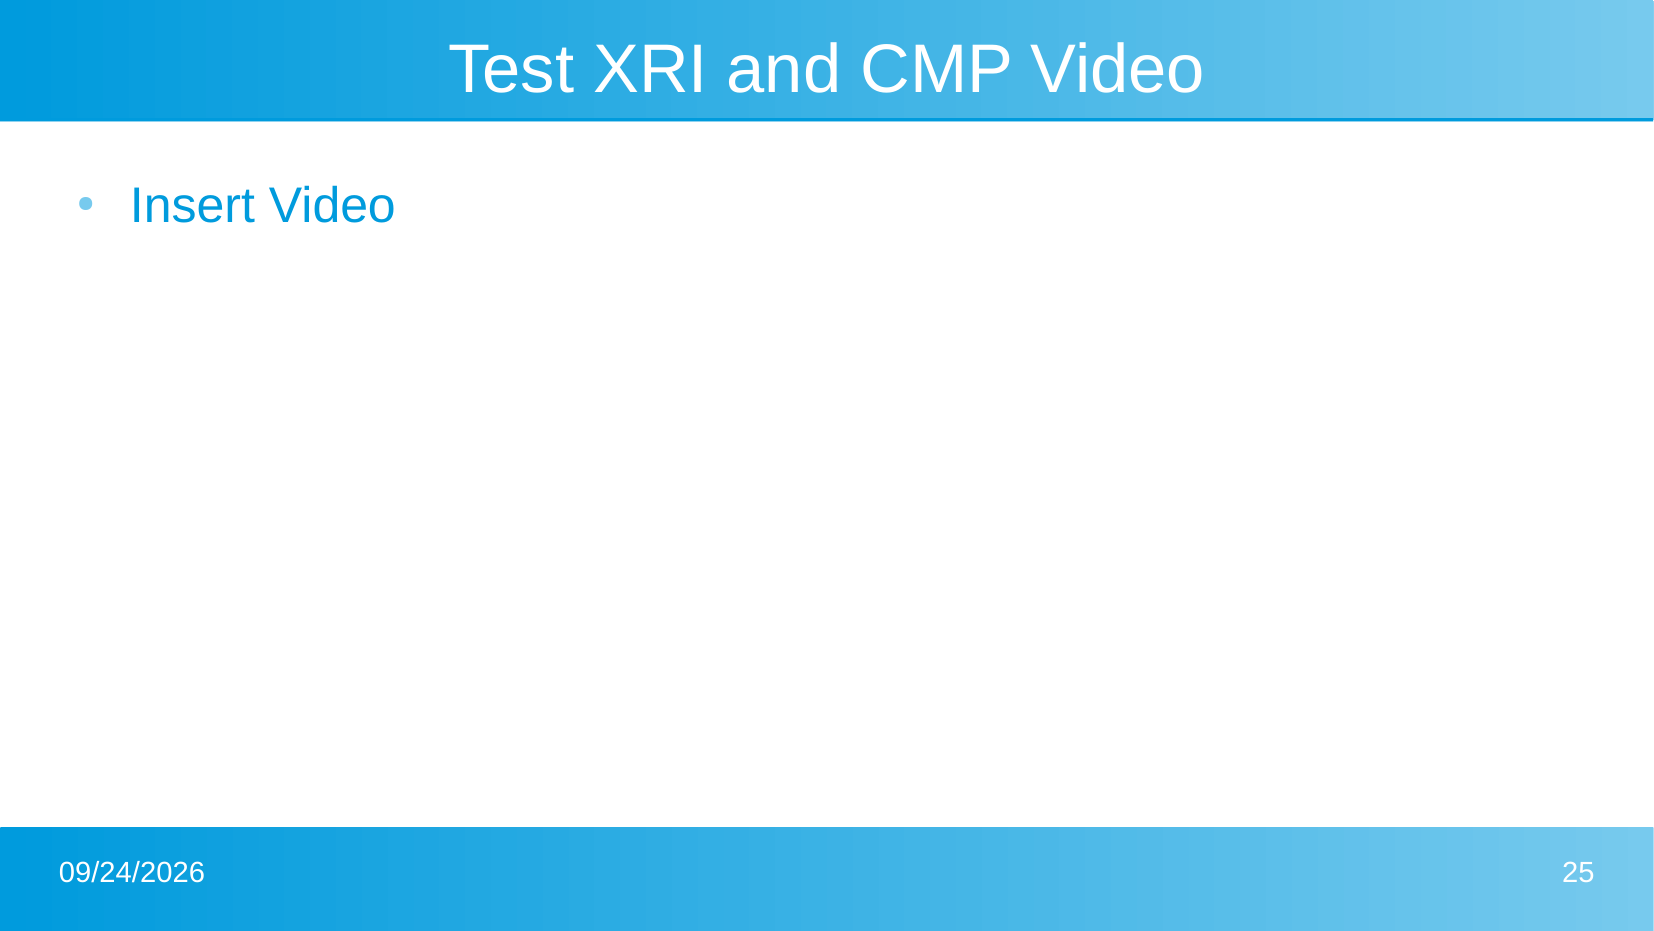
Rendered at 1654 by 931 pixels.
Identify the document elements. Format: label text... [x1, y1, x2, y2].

list Insert Video [59, 177, 1595, 768]
title Test XRI and CMP Video [59, 29, 1595, 108]
